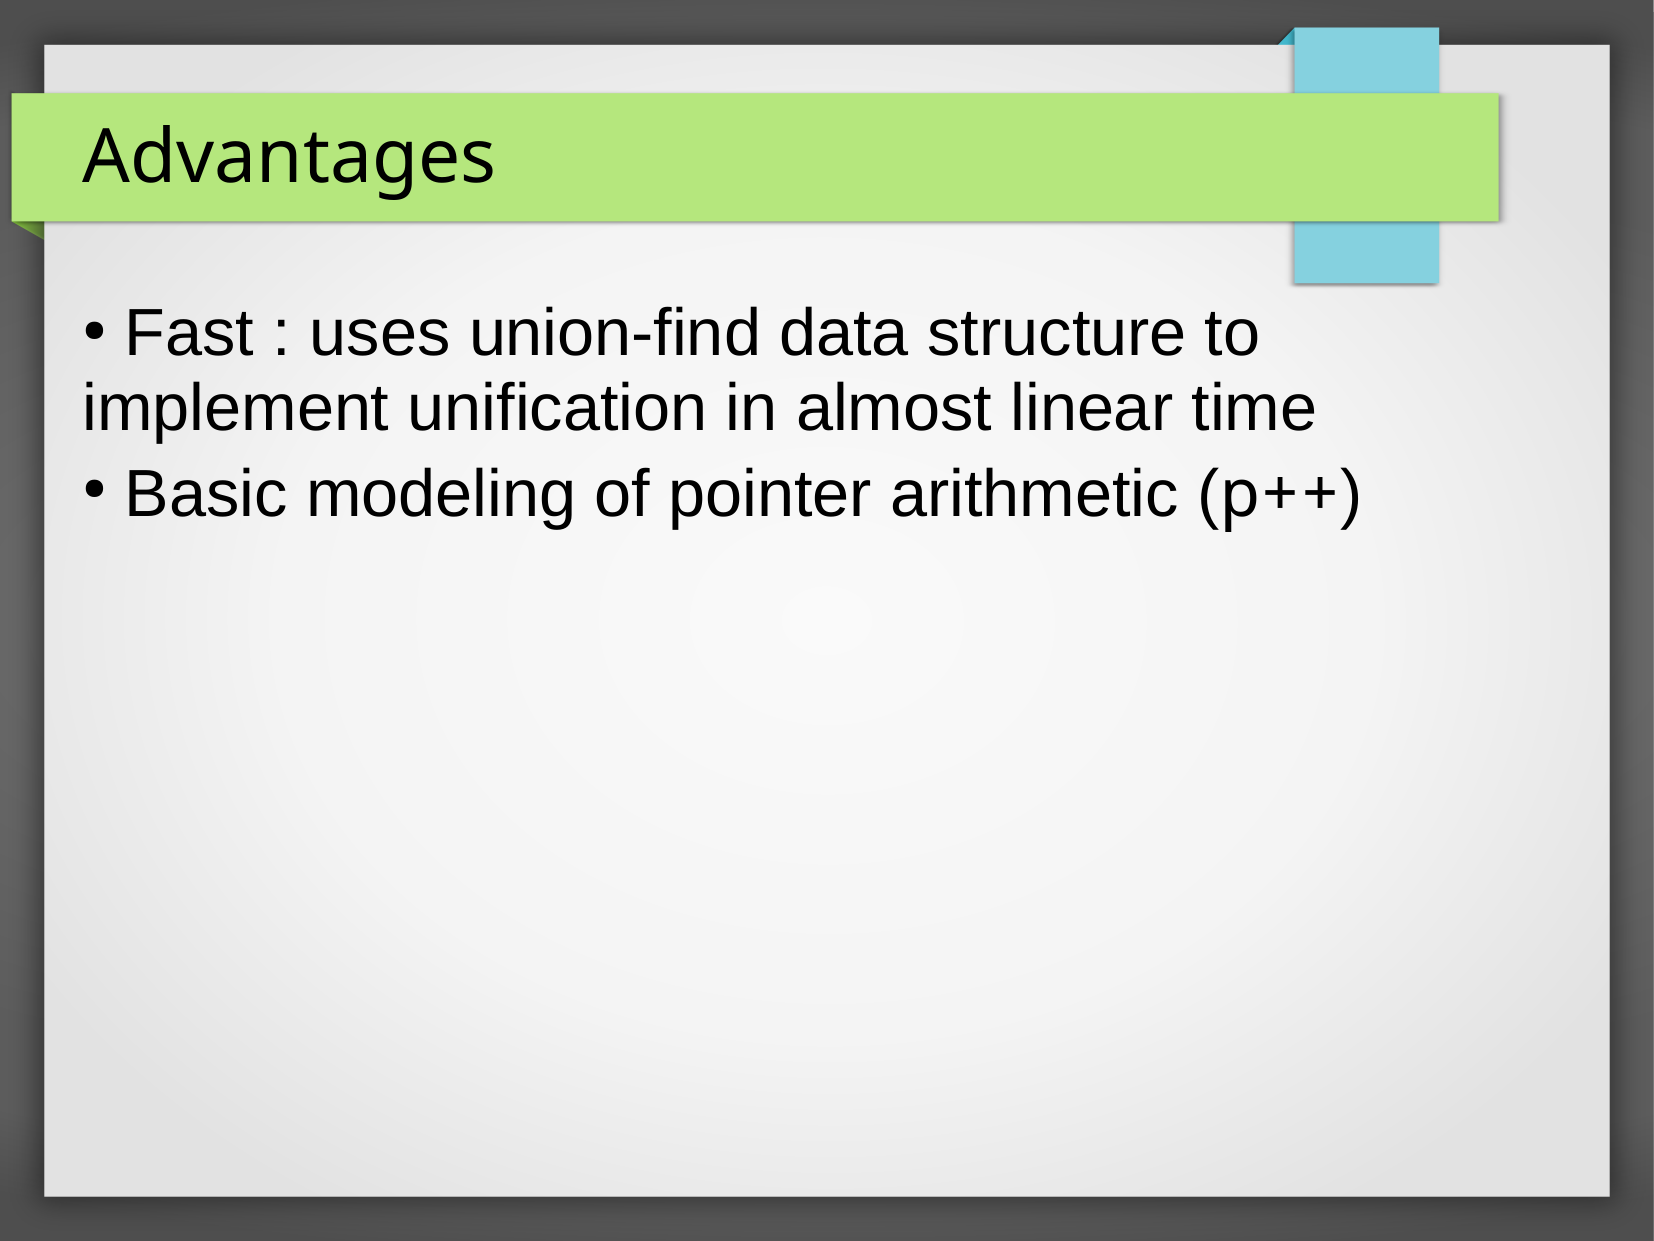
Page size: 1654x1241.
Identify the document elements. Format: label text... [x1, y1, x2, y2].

title Advantages [82, 94, 1264, 213]
subtitle Fast : uses union-find data structure to implement unification in almost linear time Basic modeling of pointer arithmetic (p++) [82, 295, 1571, 1015]
picture [0, 0, 1654, 1241]
